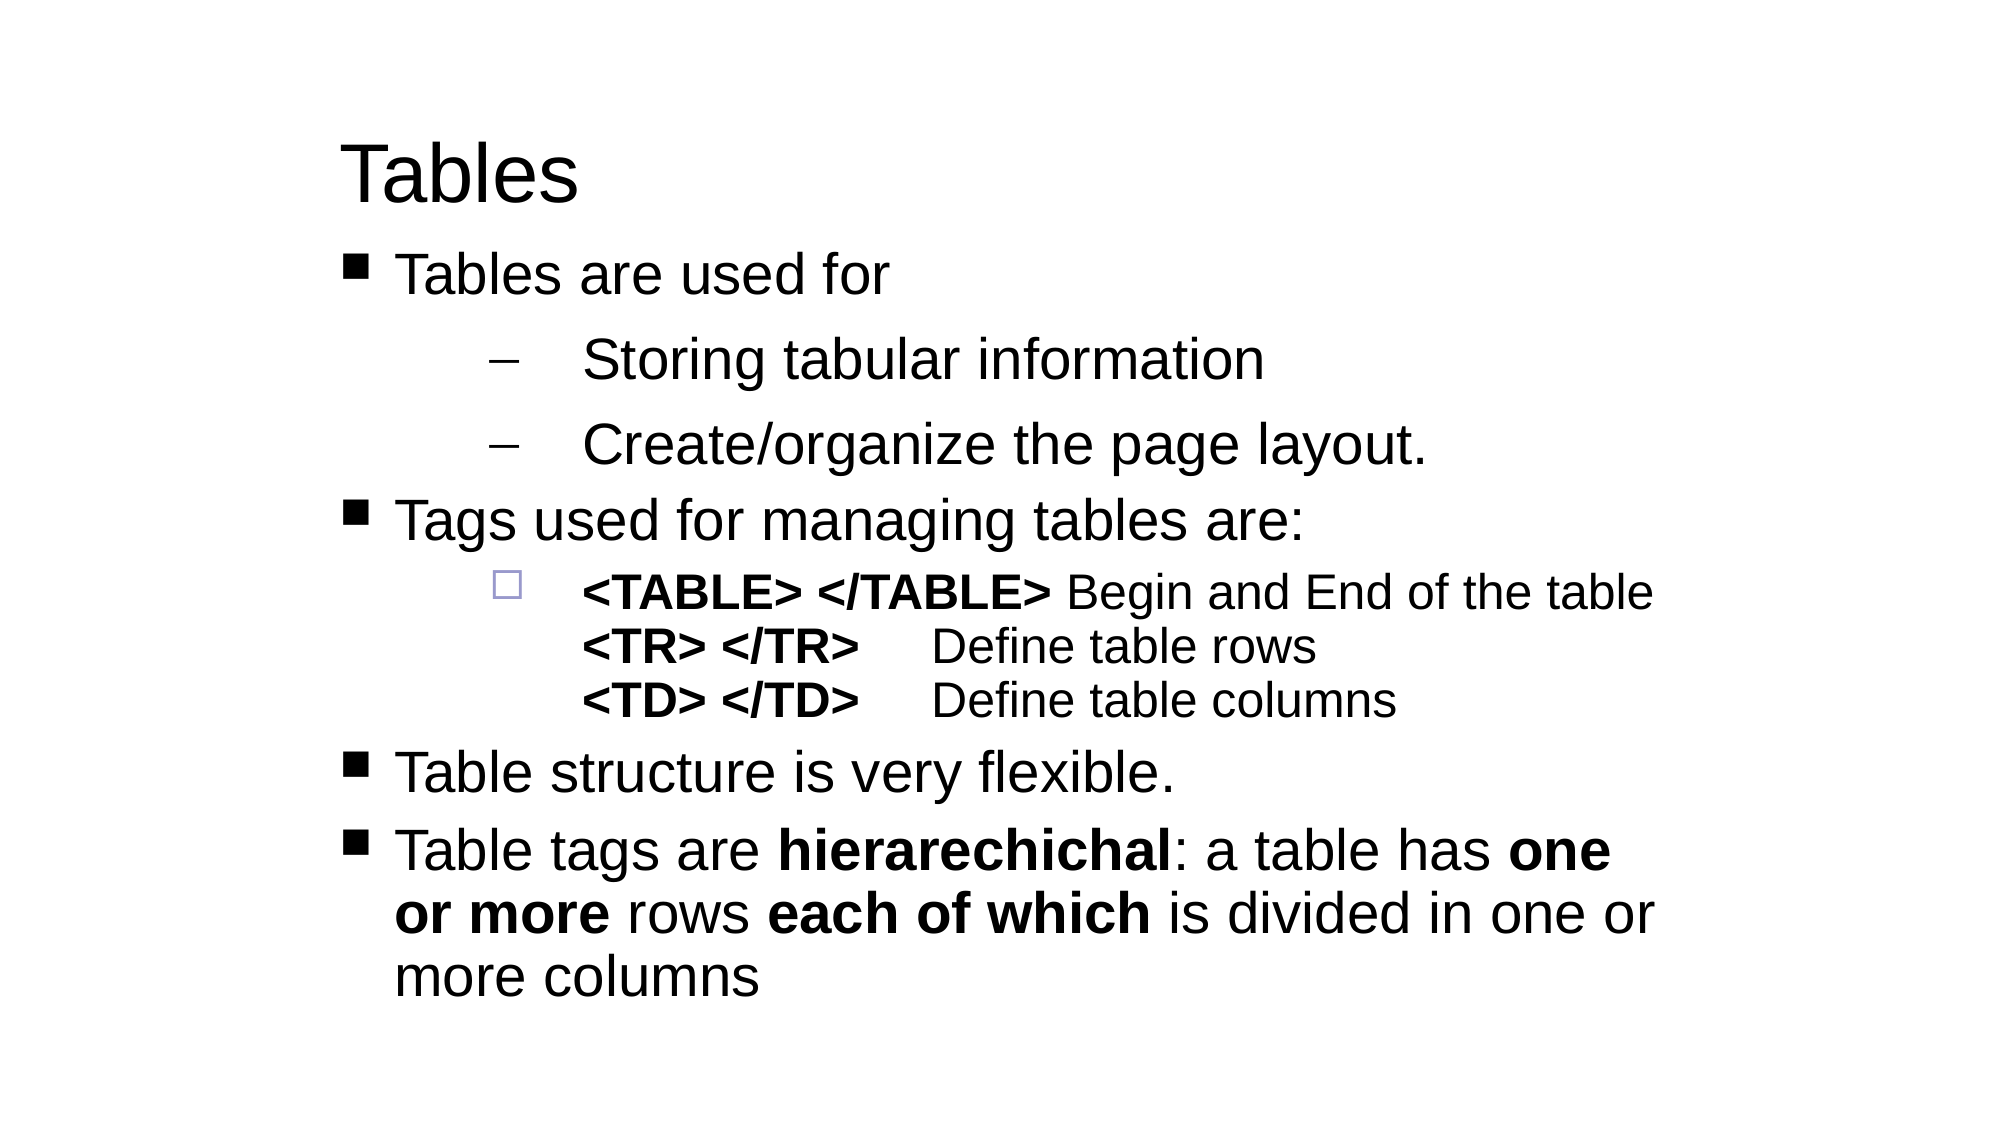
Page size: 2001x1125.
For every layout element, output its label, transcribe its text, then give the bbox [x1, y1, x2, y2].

text_box Tables [324, 75, 1675, 236]
text_box Tables are used for Storing tabular information Create/organize the page layout. Tags used for managing tables are: <TABLE> </TABLE> Begin and End of the table <TR> </TR> Define table rows <TD> </TD> Define table columns Table structure is very flexible. Table tags are hierarechichal: a table has one or more rows each of which is divided in one or more columns [324, 236, 1675, 1017]
